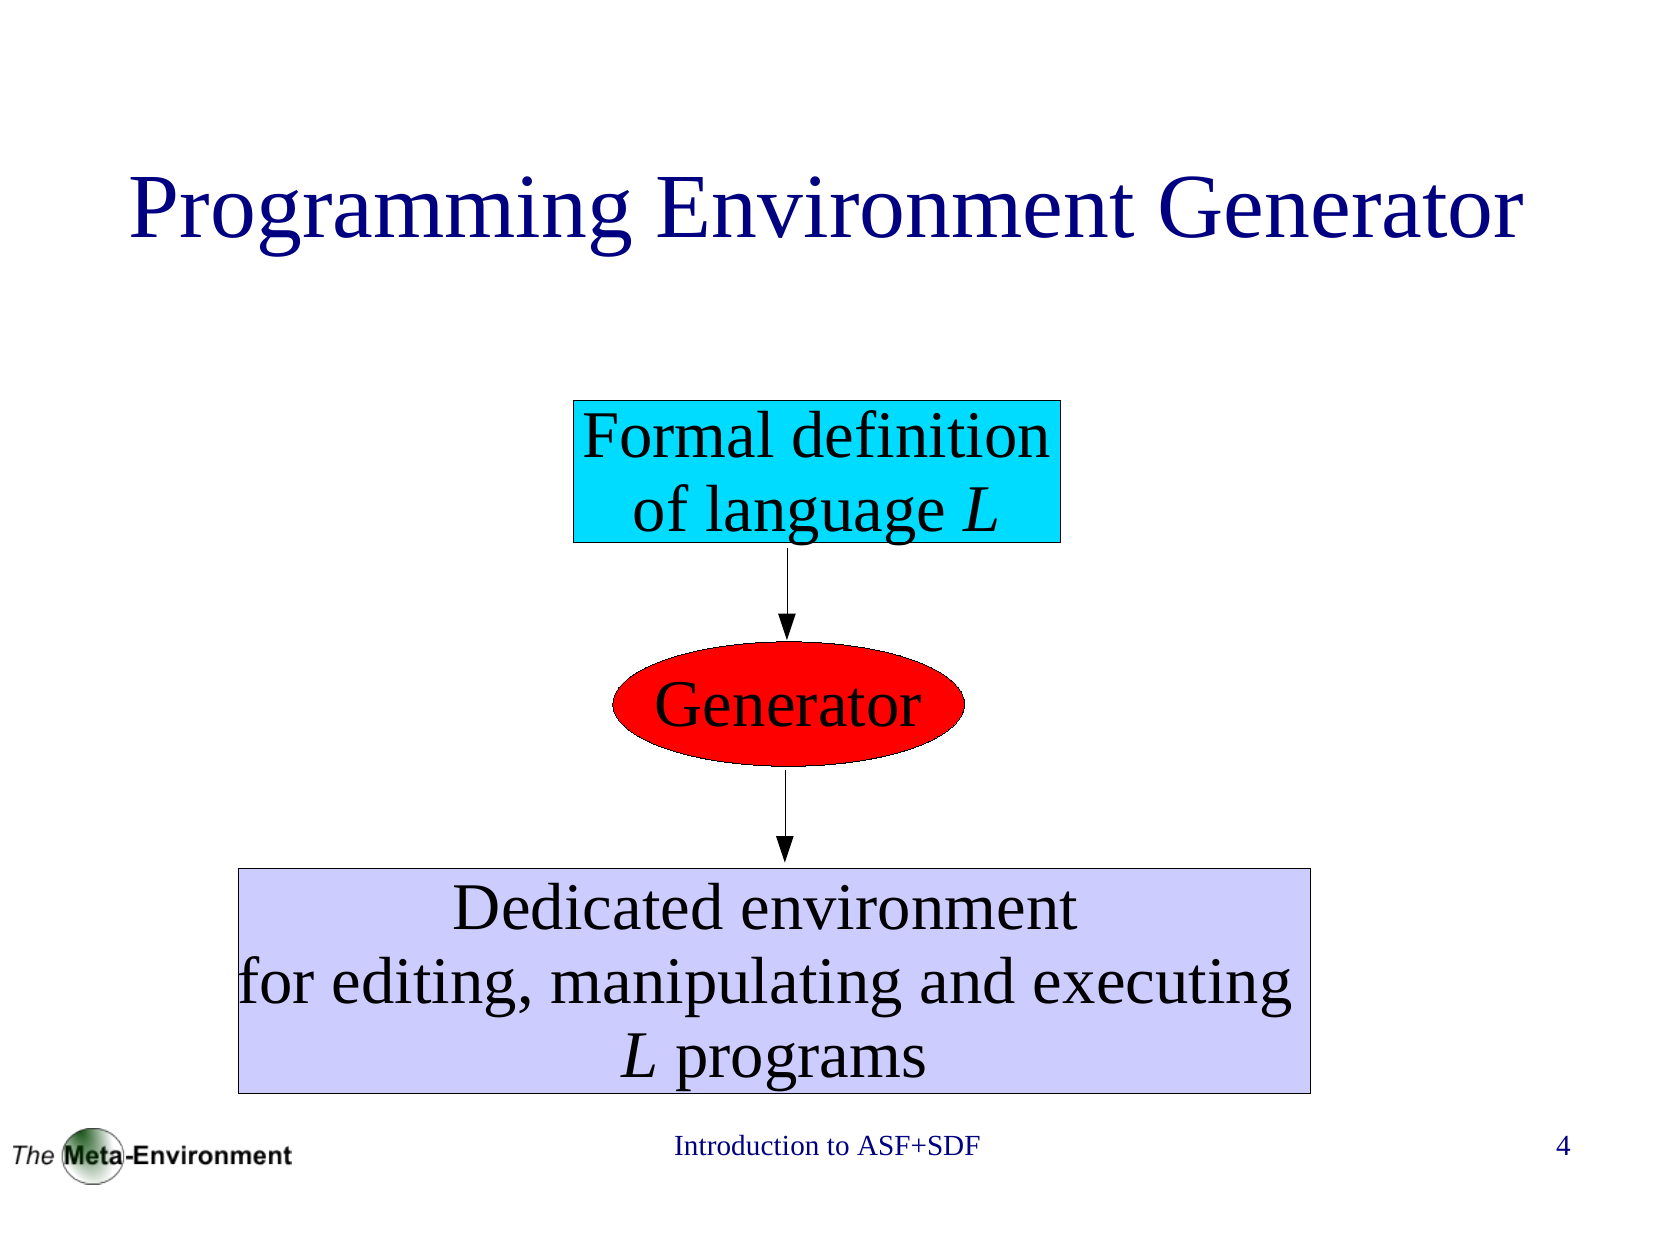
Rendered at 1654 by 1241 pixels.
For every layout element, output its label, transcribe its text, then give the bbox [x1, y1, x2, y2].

text_box Dedicated environment for editing, manipulating and executing L programs [238, 868, 1311, 1094]
text_box Generator [612, 641, 965, 767]
picture [13, 1128, 292, 1185]
text_box Formal definition of language L [573, 400, 1061, 543]
title Programming Environment Generator [121, 102, 1534, 311]
